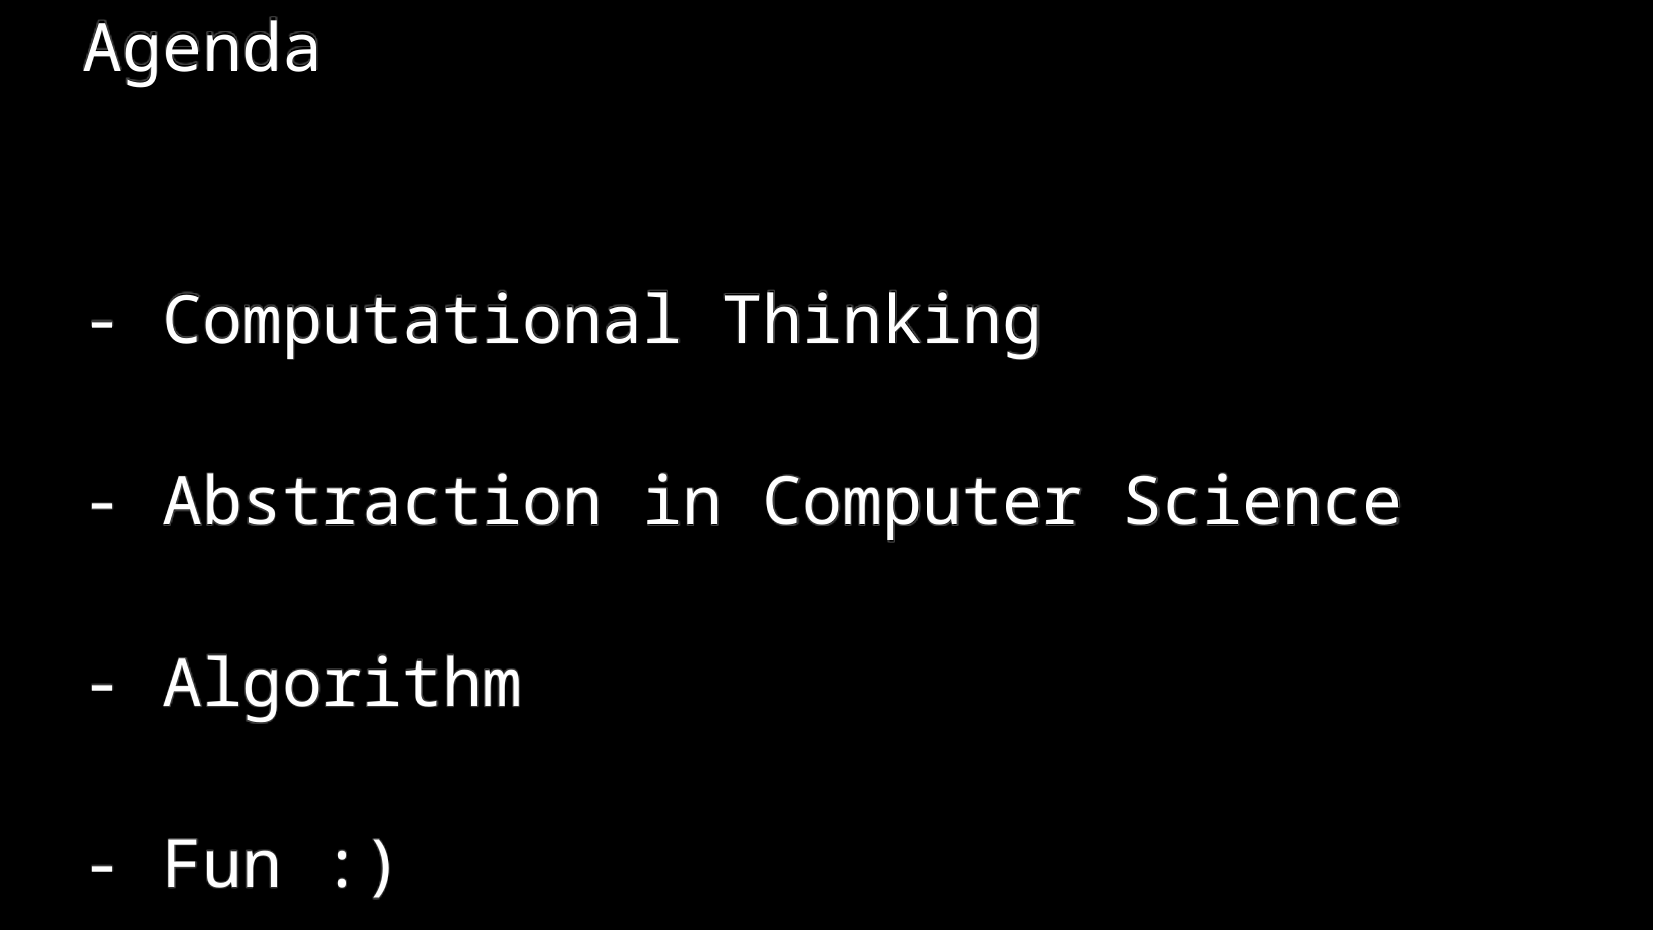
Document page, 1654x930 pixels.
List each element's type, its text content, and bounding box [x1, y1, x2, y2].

subtitle Agenda - Computational Thinking - Abstraction in Computer Science - Algorithm - Fun :) [82, 37, 1571, 871]
